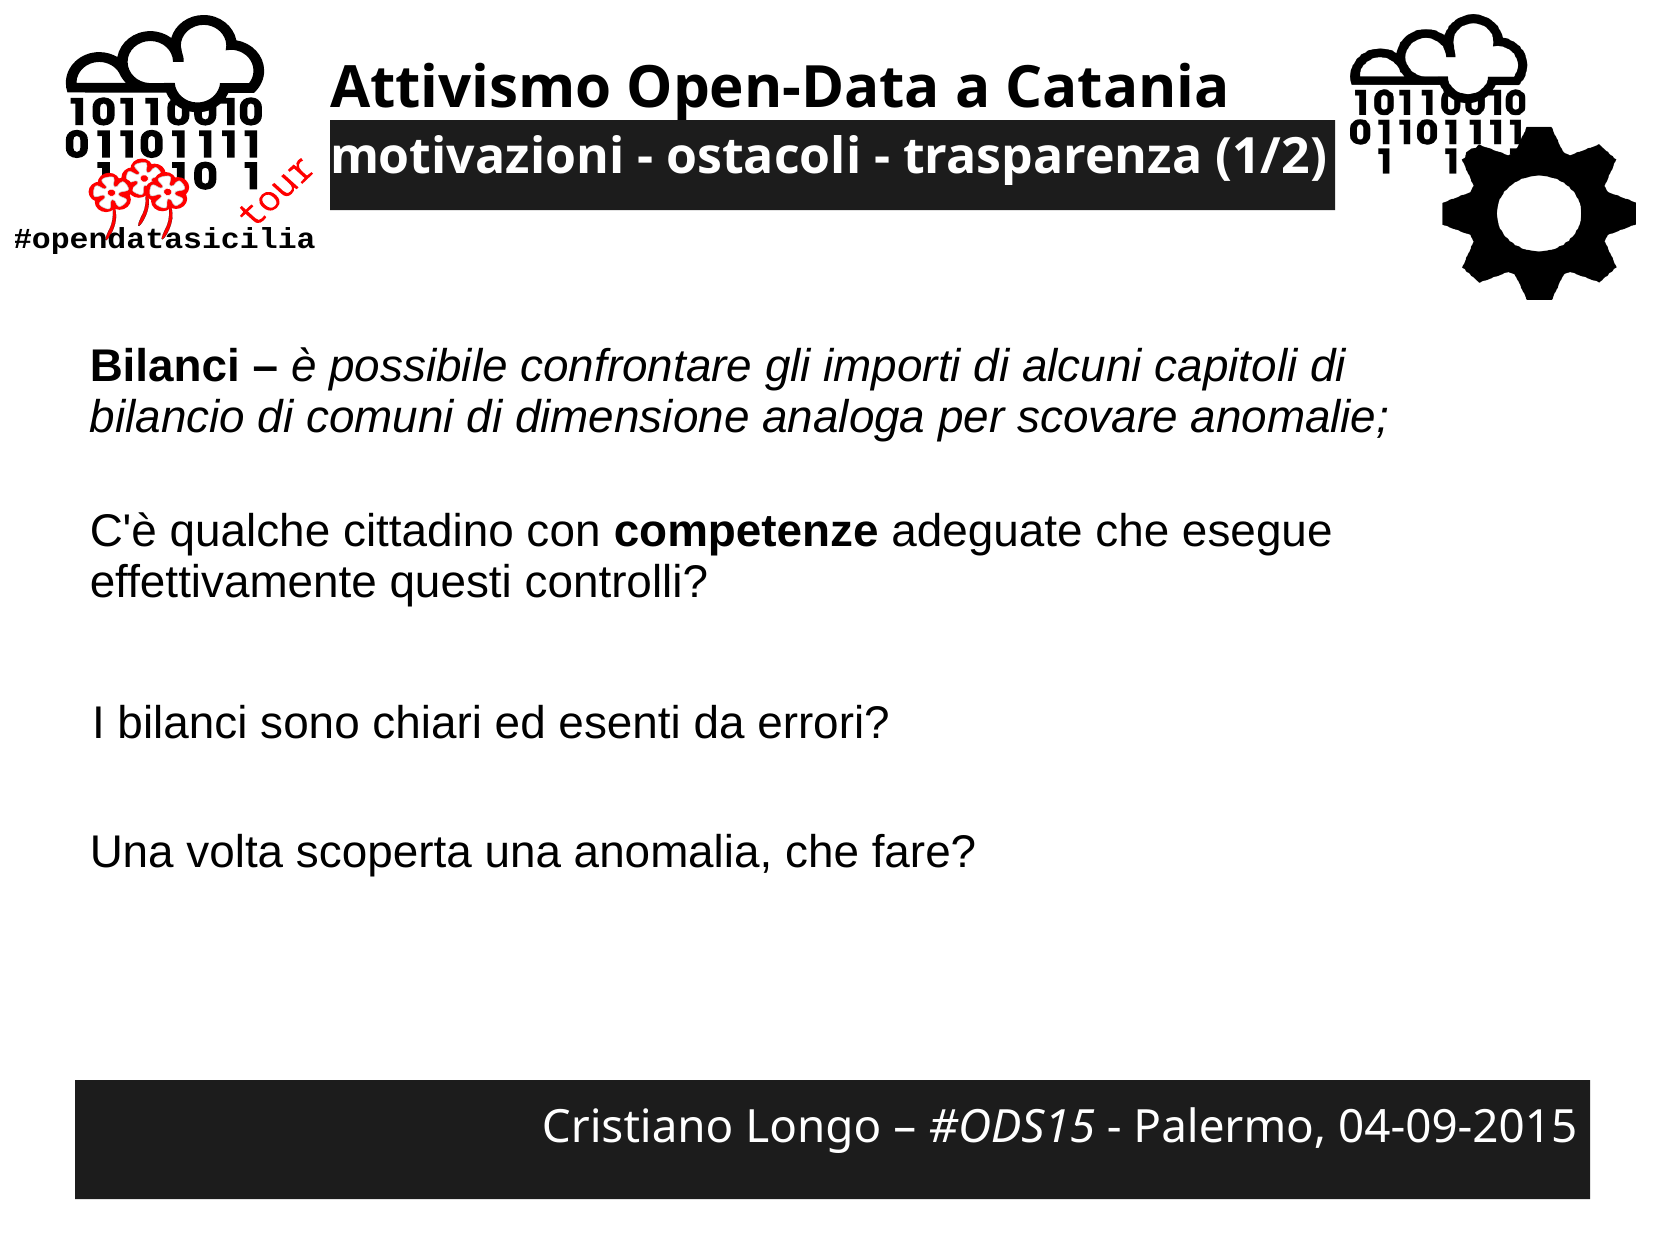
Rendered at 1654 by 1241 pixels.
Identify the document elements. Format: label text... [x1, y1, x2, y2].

picture [1350, 14, 1636, 301]
text_box I bilanci sono chiari ed esenti da errori? [77, 690, 1368, 757]
text_box Bilanci – è possibile confrontare gli importi di alcuni capitoli di bilancio di comuni di dimensione analoga per scovare anomalie; [75, 332, 1531, 451]
list Attivismo Open-Data a Catania [330, 45, 1321, 120]
text_box C'è qualche cittadino con competenze adeguate che esegue effettivamente questi controlli? [75, 497, 1366, 616]
text_box Una volta scoperta una anomalia, che fare? [75, 818, 1366, 886]
list motivazioni - ostacoli - trasparenza (1/2) [330, 120, 1336, 211]
picture [15, 15, 316, 256]
list Cristiano Longo – #ODS15 - Palermo, 04-09-2015 [75, 1080, 1591, 1200]
